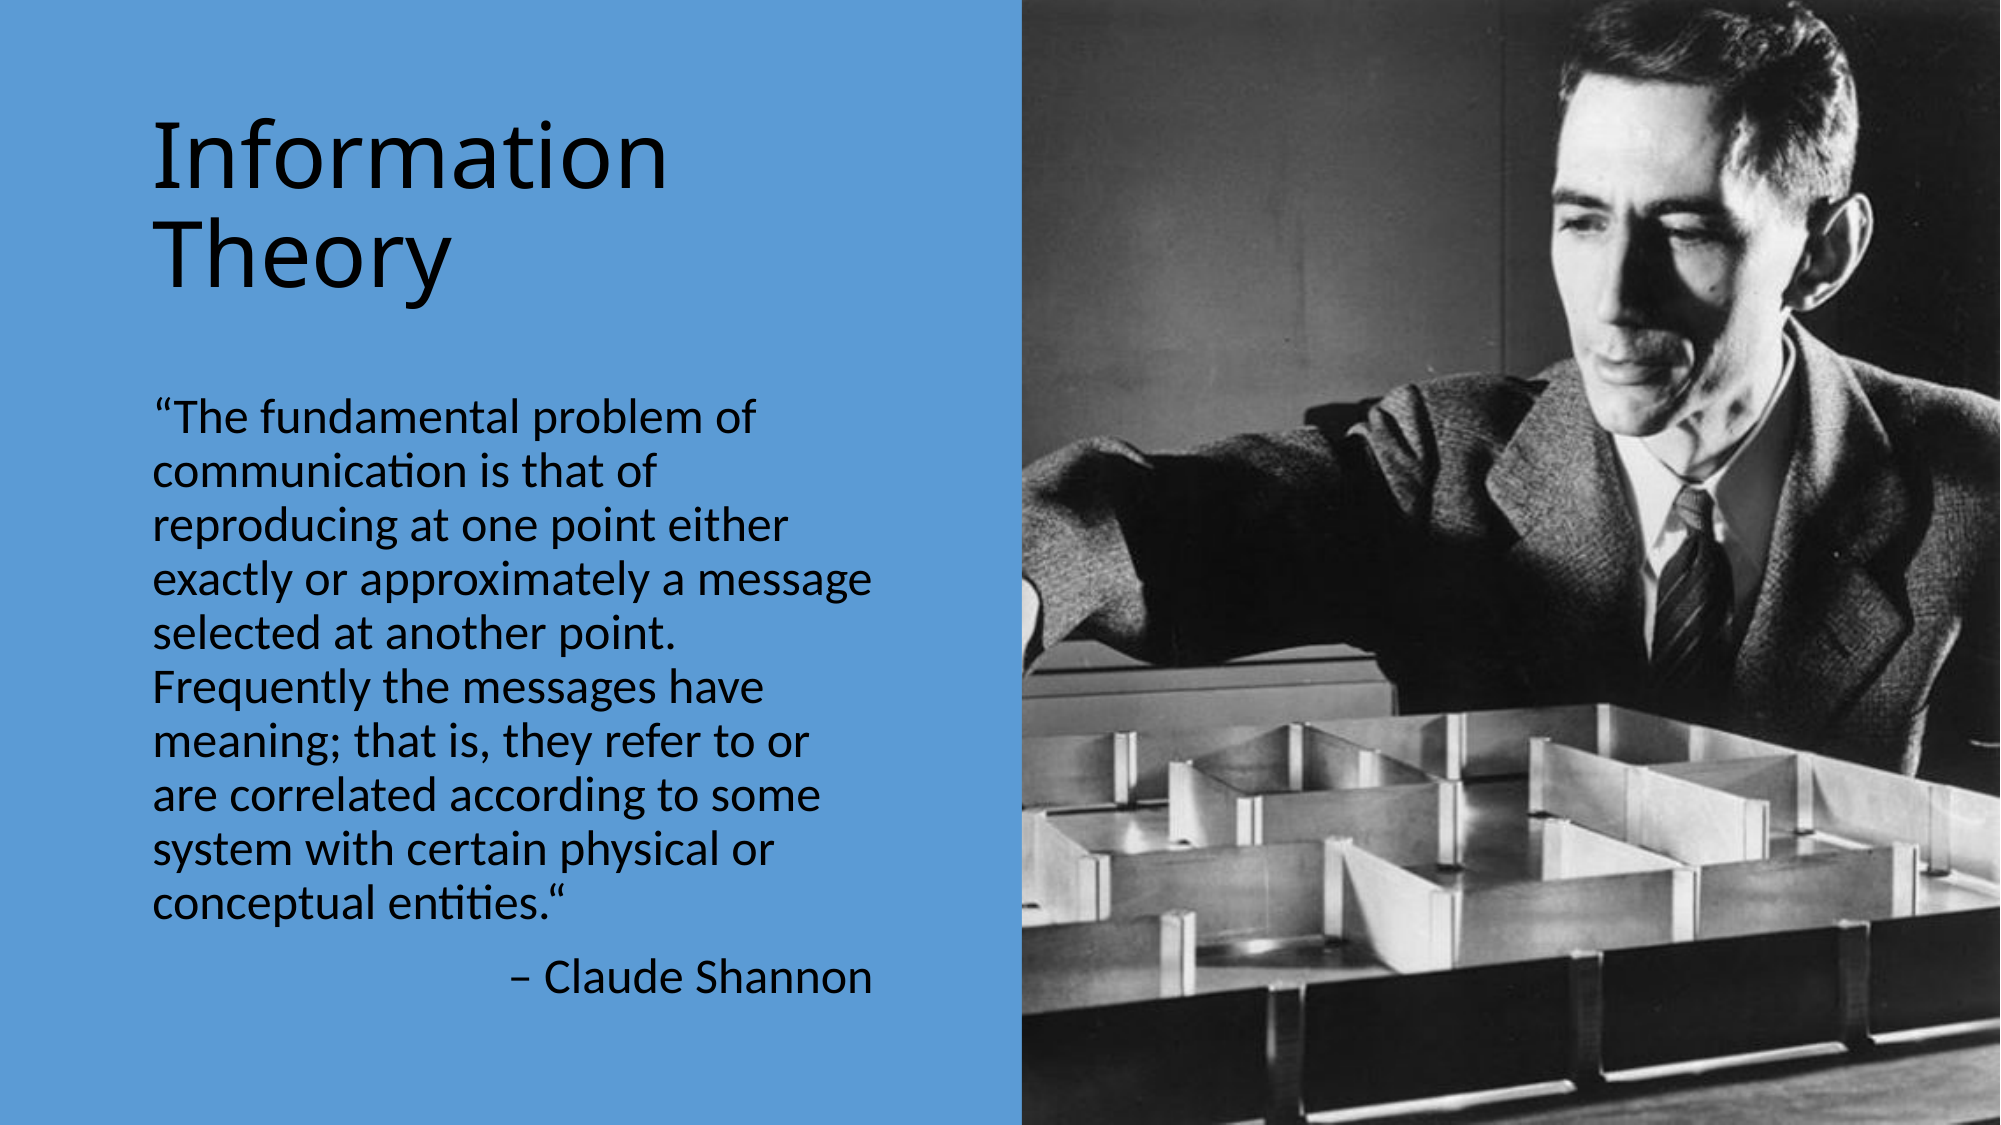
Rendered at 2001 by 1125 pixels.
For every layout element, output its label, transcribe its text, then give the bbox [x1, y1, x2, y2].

picture [1021, 0, 2000, 1125]
text_box [0, 0, 1021, 1125]
title Information Theory [137, 59, 999, 357]
list “The fundamental problem of communication is that of reproducing at one point either exactly or approximately a message selected at another point. Frequently the messages have meaning; that is, they refer to or are correlated according to some system with certain physical or conceptual entities.“ – Claude Shannon [137, 382, 896, 1014]
